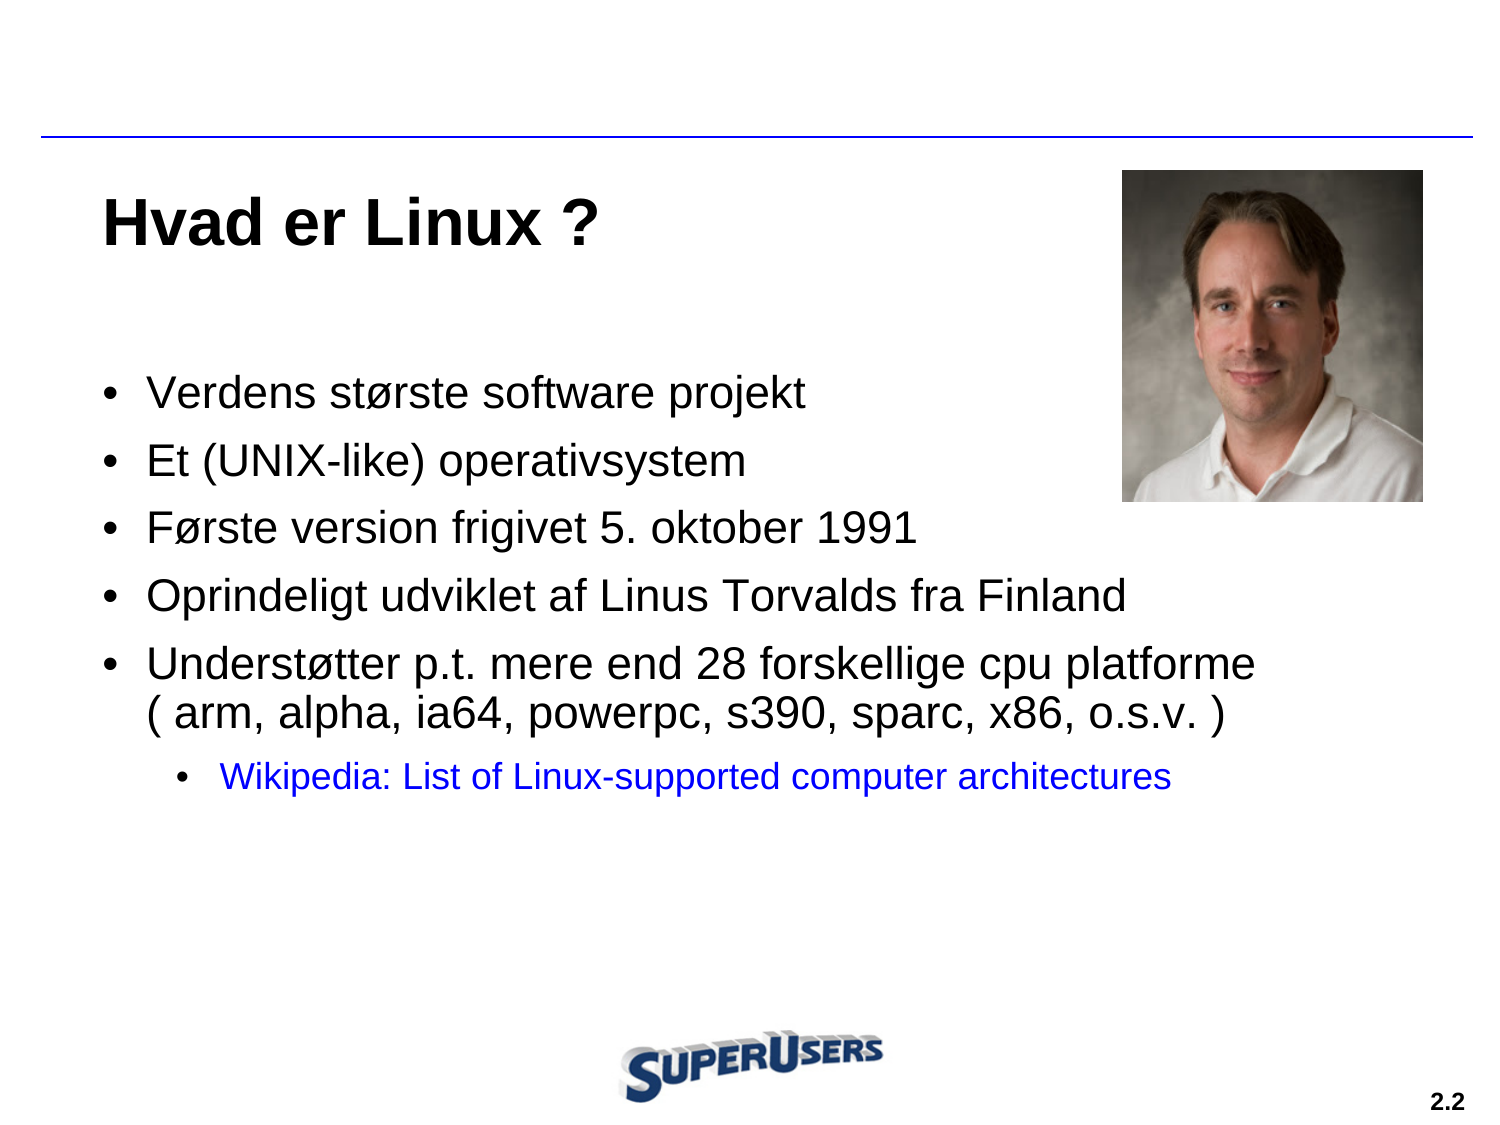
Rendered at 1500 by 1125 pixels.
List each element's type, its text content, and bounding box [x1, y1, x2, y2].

picture [1122, 170, 1423, 502]
list Hvad er Linux ? Verdens største software projekt Et (UNIX-like) operativsystem Første version frigivet 5. oktober 1991 Oprindeligt udviklet af Linus Torvalds fra Finland Understøtter p.t. mere end 28 forskellige cpu platforme ( arm, alpha, ia64, powerpc, s390, sparc, x86, o.s.v. ) Wikipedia: List of Linux-supported computer architectures [88, 180, 1398, 972]
picture [592, 1015, 908, 1123]
